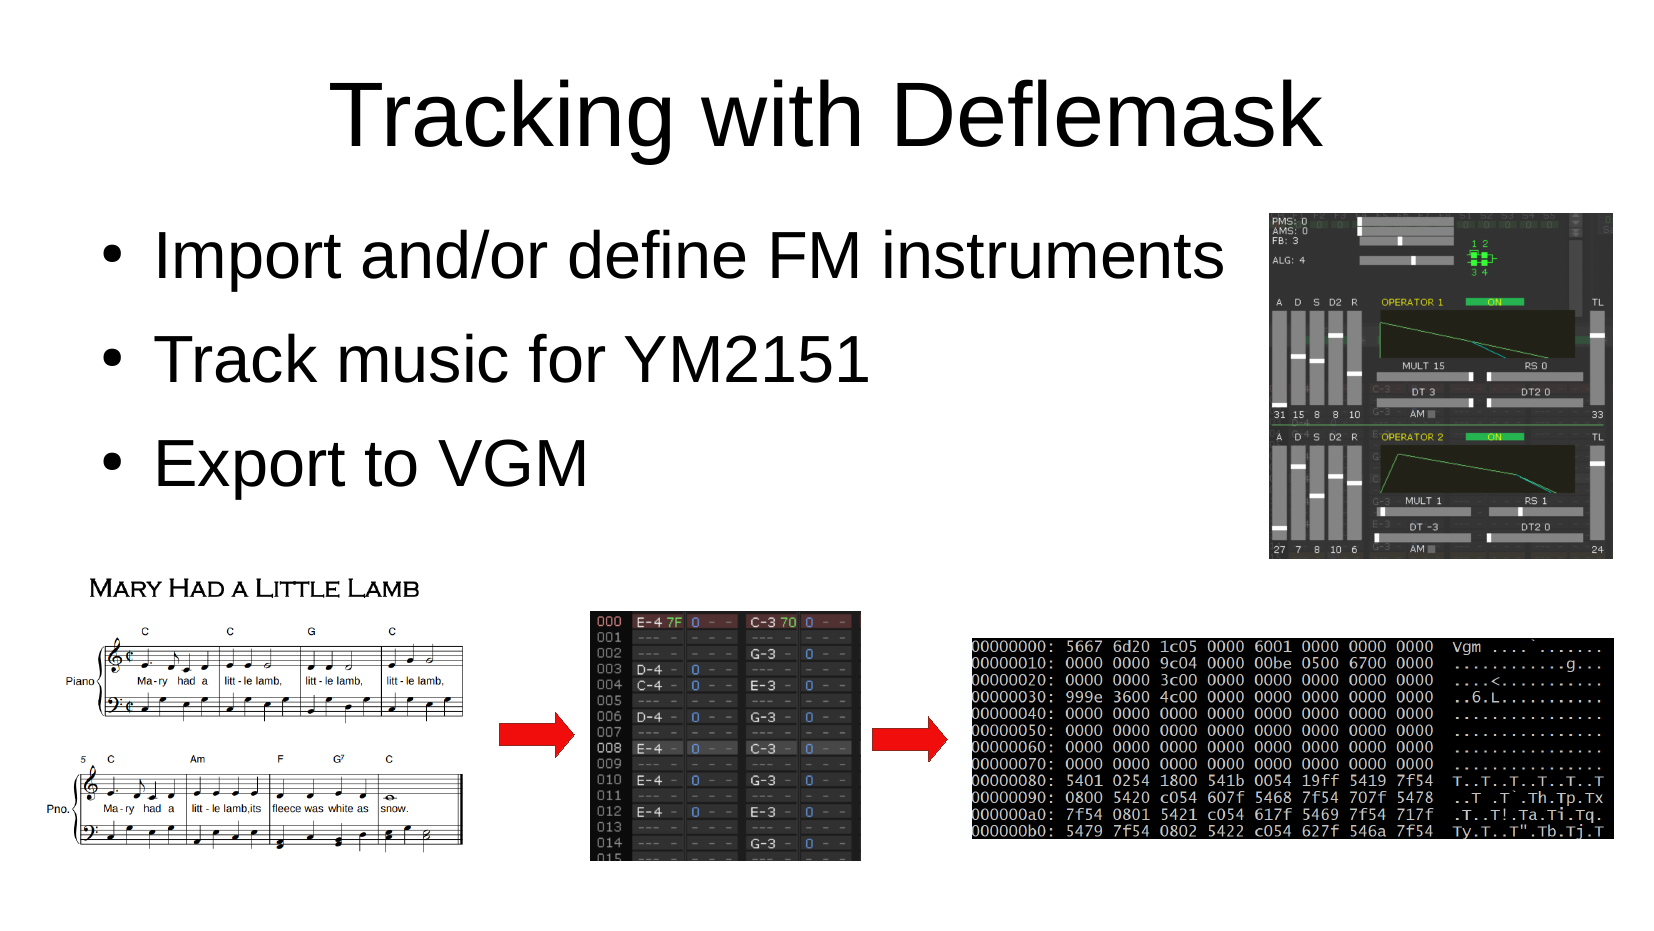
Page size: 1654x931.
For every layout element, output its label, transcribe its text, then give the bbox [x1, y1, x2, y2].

list Import and/or define FM instruments Track music for YM2151 Export to VGM [82, 217, 1571, 758]
picture [36, 570, 479, 863]
text_box [499, 712, 575, 758]
title Tracking with Deflemask [82, 37, 1571, 193]
picture [1269, 213, 1613, 559]
picture [590, 611, 861, 861]
picture [972, 638, 1614, 839]
text_box [872, 716, 948, 762]
